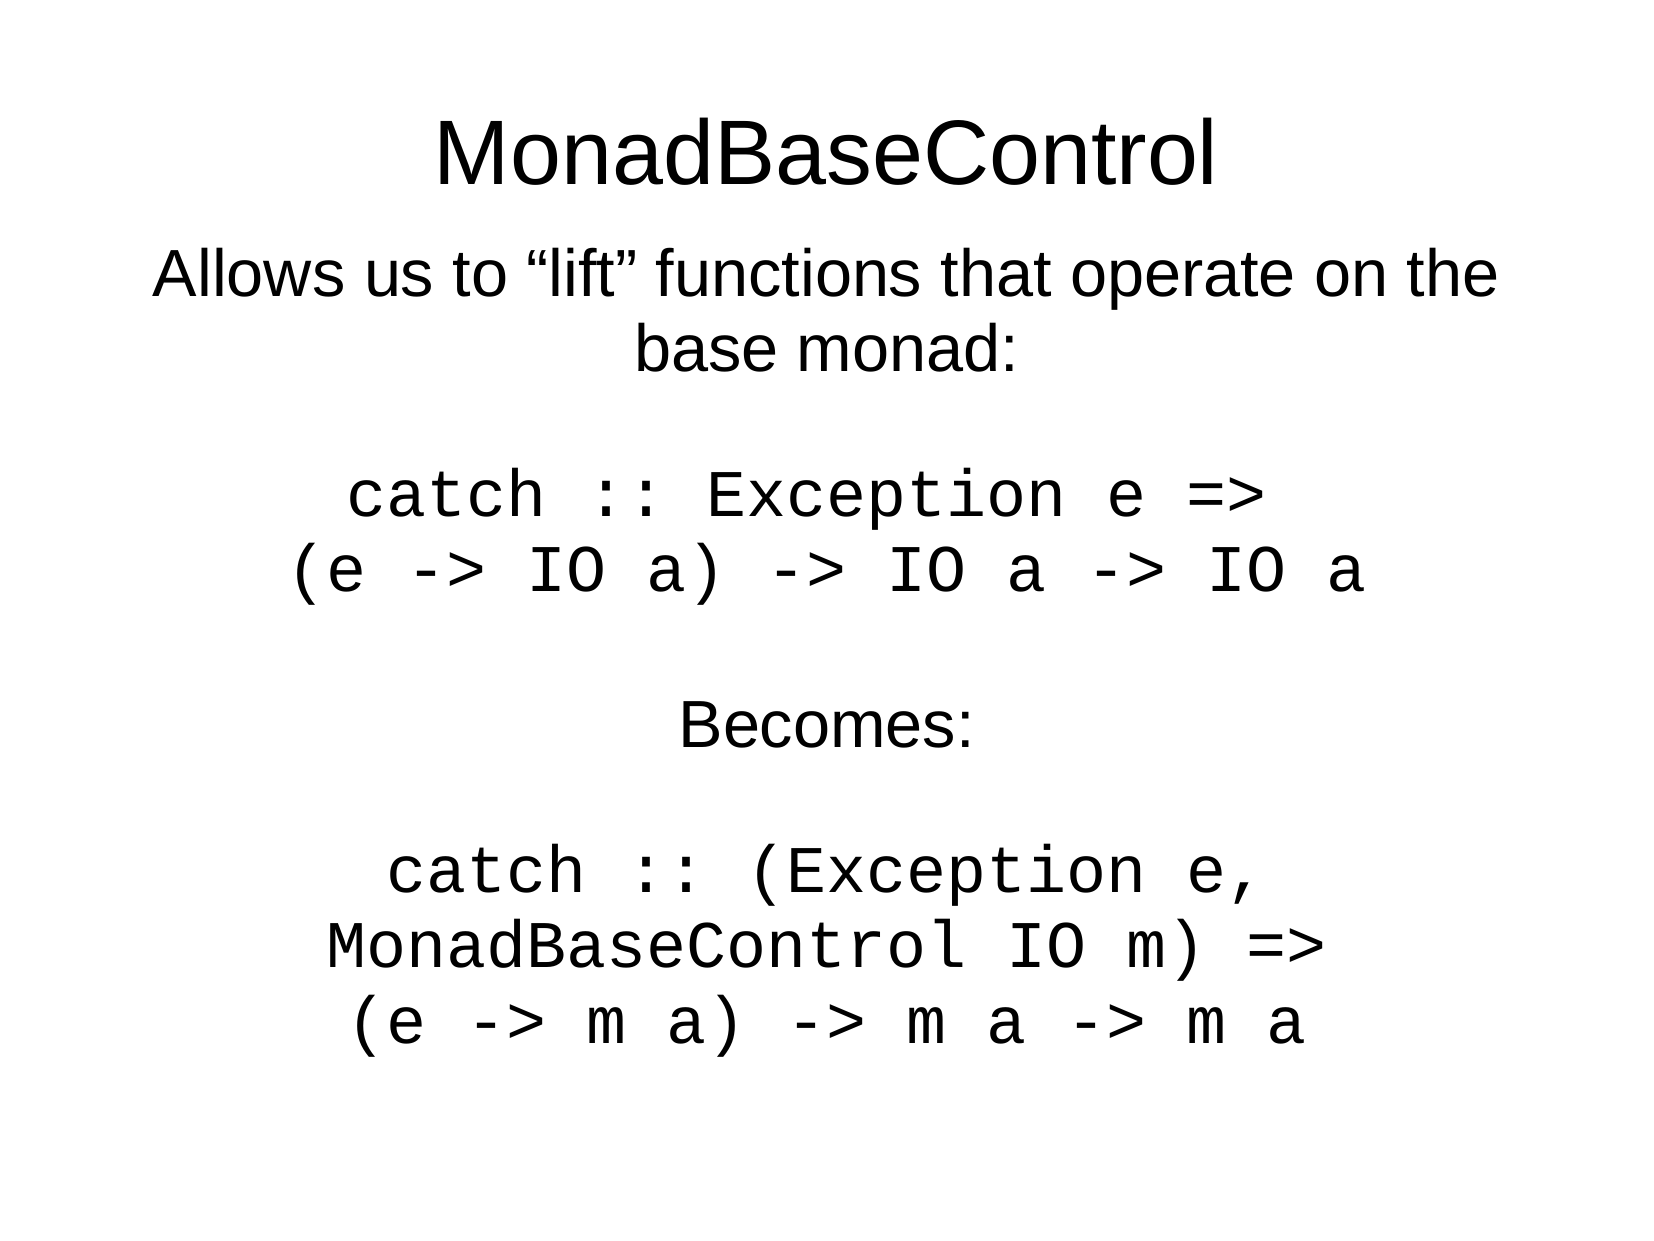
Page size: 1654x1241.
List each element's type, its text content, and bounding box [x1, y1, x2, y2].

subtitle Allows us to “lift” functions that operate on the base monad: catch :: Exception e => (e -> IO a) -> IO a -> IO a Becomes: catch :: (Exception e, MonadBaseControl IO m) => (e -> m a) -> m a -> m a [82, 234, 1571, 1065]
title MonadBaseControl [82, 49, 1571, 234]
